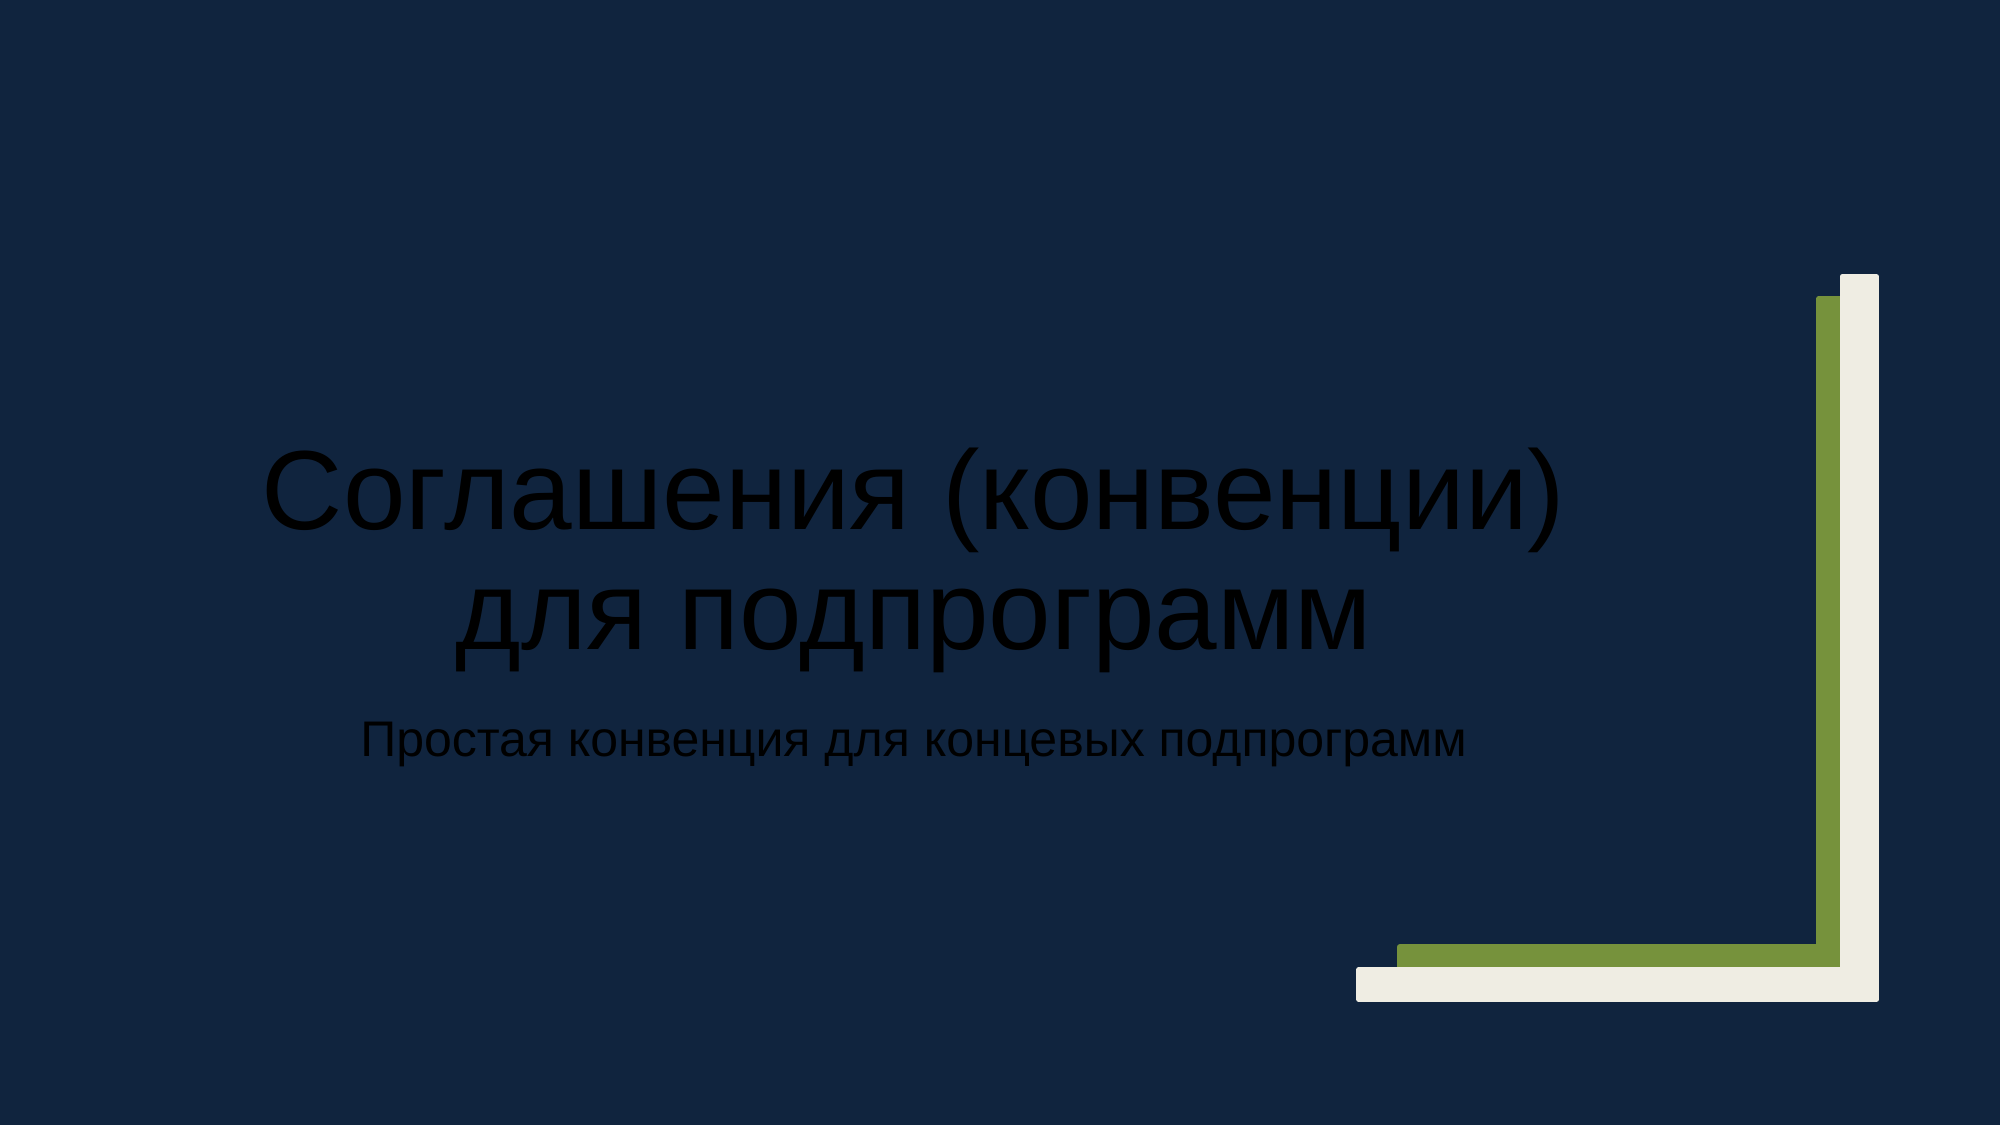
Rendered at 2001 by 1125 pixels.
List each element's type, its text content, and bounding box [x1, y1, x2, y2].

title Соглашения (конвенции) для подпрограмм [125, 213, 1703, 682]
list Простая конвенция для концевых подпрограмм [125, 691, 1703, 880]
